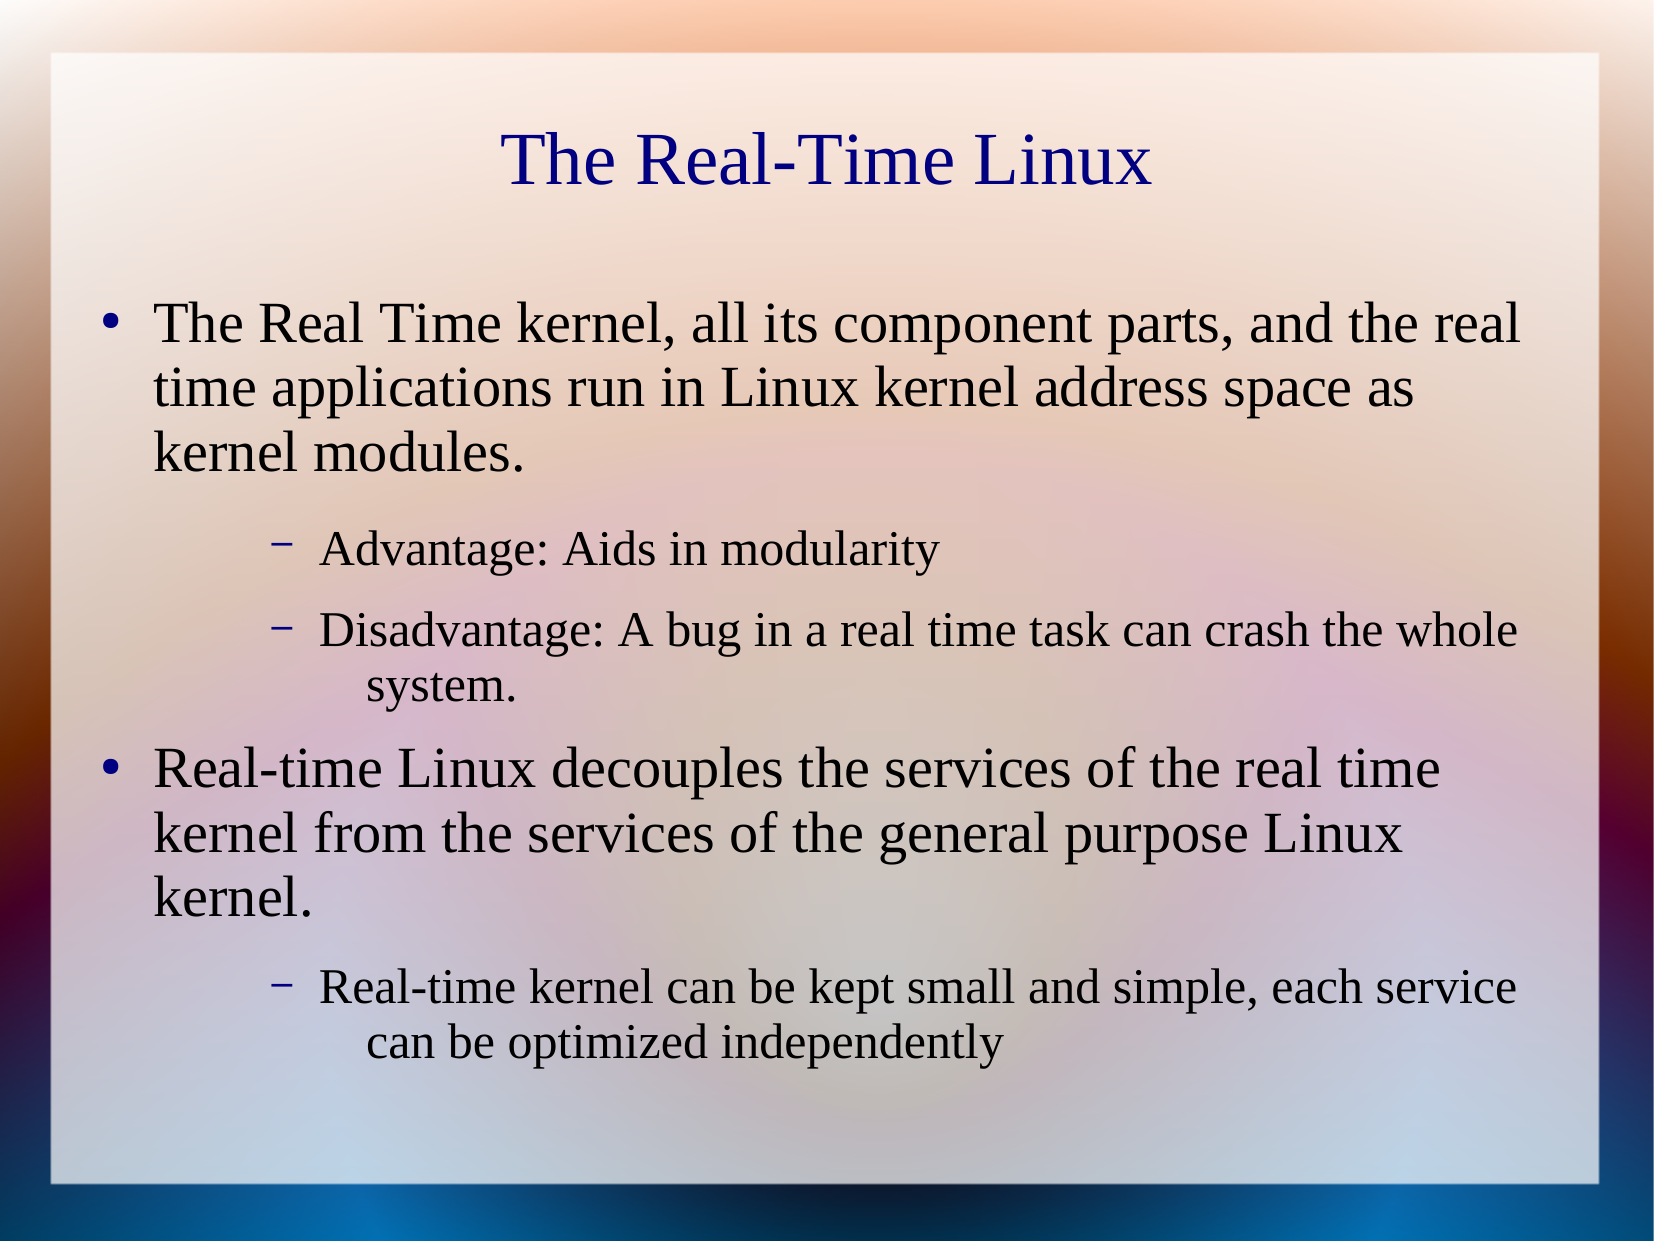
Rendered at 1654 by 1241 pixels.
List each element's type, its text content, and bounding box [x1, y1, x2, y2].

list The Real Time kernel, all its component parts, and the real time applications run in Linux kernel address space as kernel modules. Advantage: Aids in modularity Disadvantage: A bug in a real time task can crash the whole system. Real-time Linux decouples the services of the real time kernel from the services of the general purpose Linux kernel. Real-time kernel can be kept small and simple, each service can be optimized independently [82, 290, 1571, 1070]
picture [0, 0, 1654, 1241]
title The Real-Time Linux [82, 55, 1571, 263]
